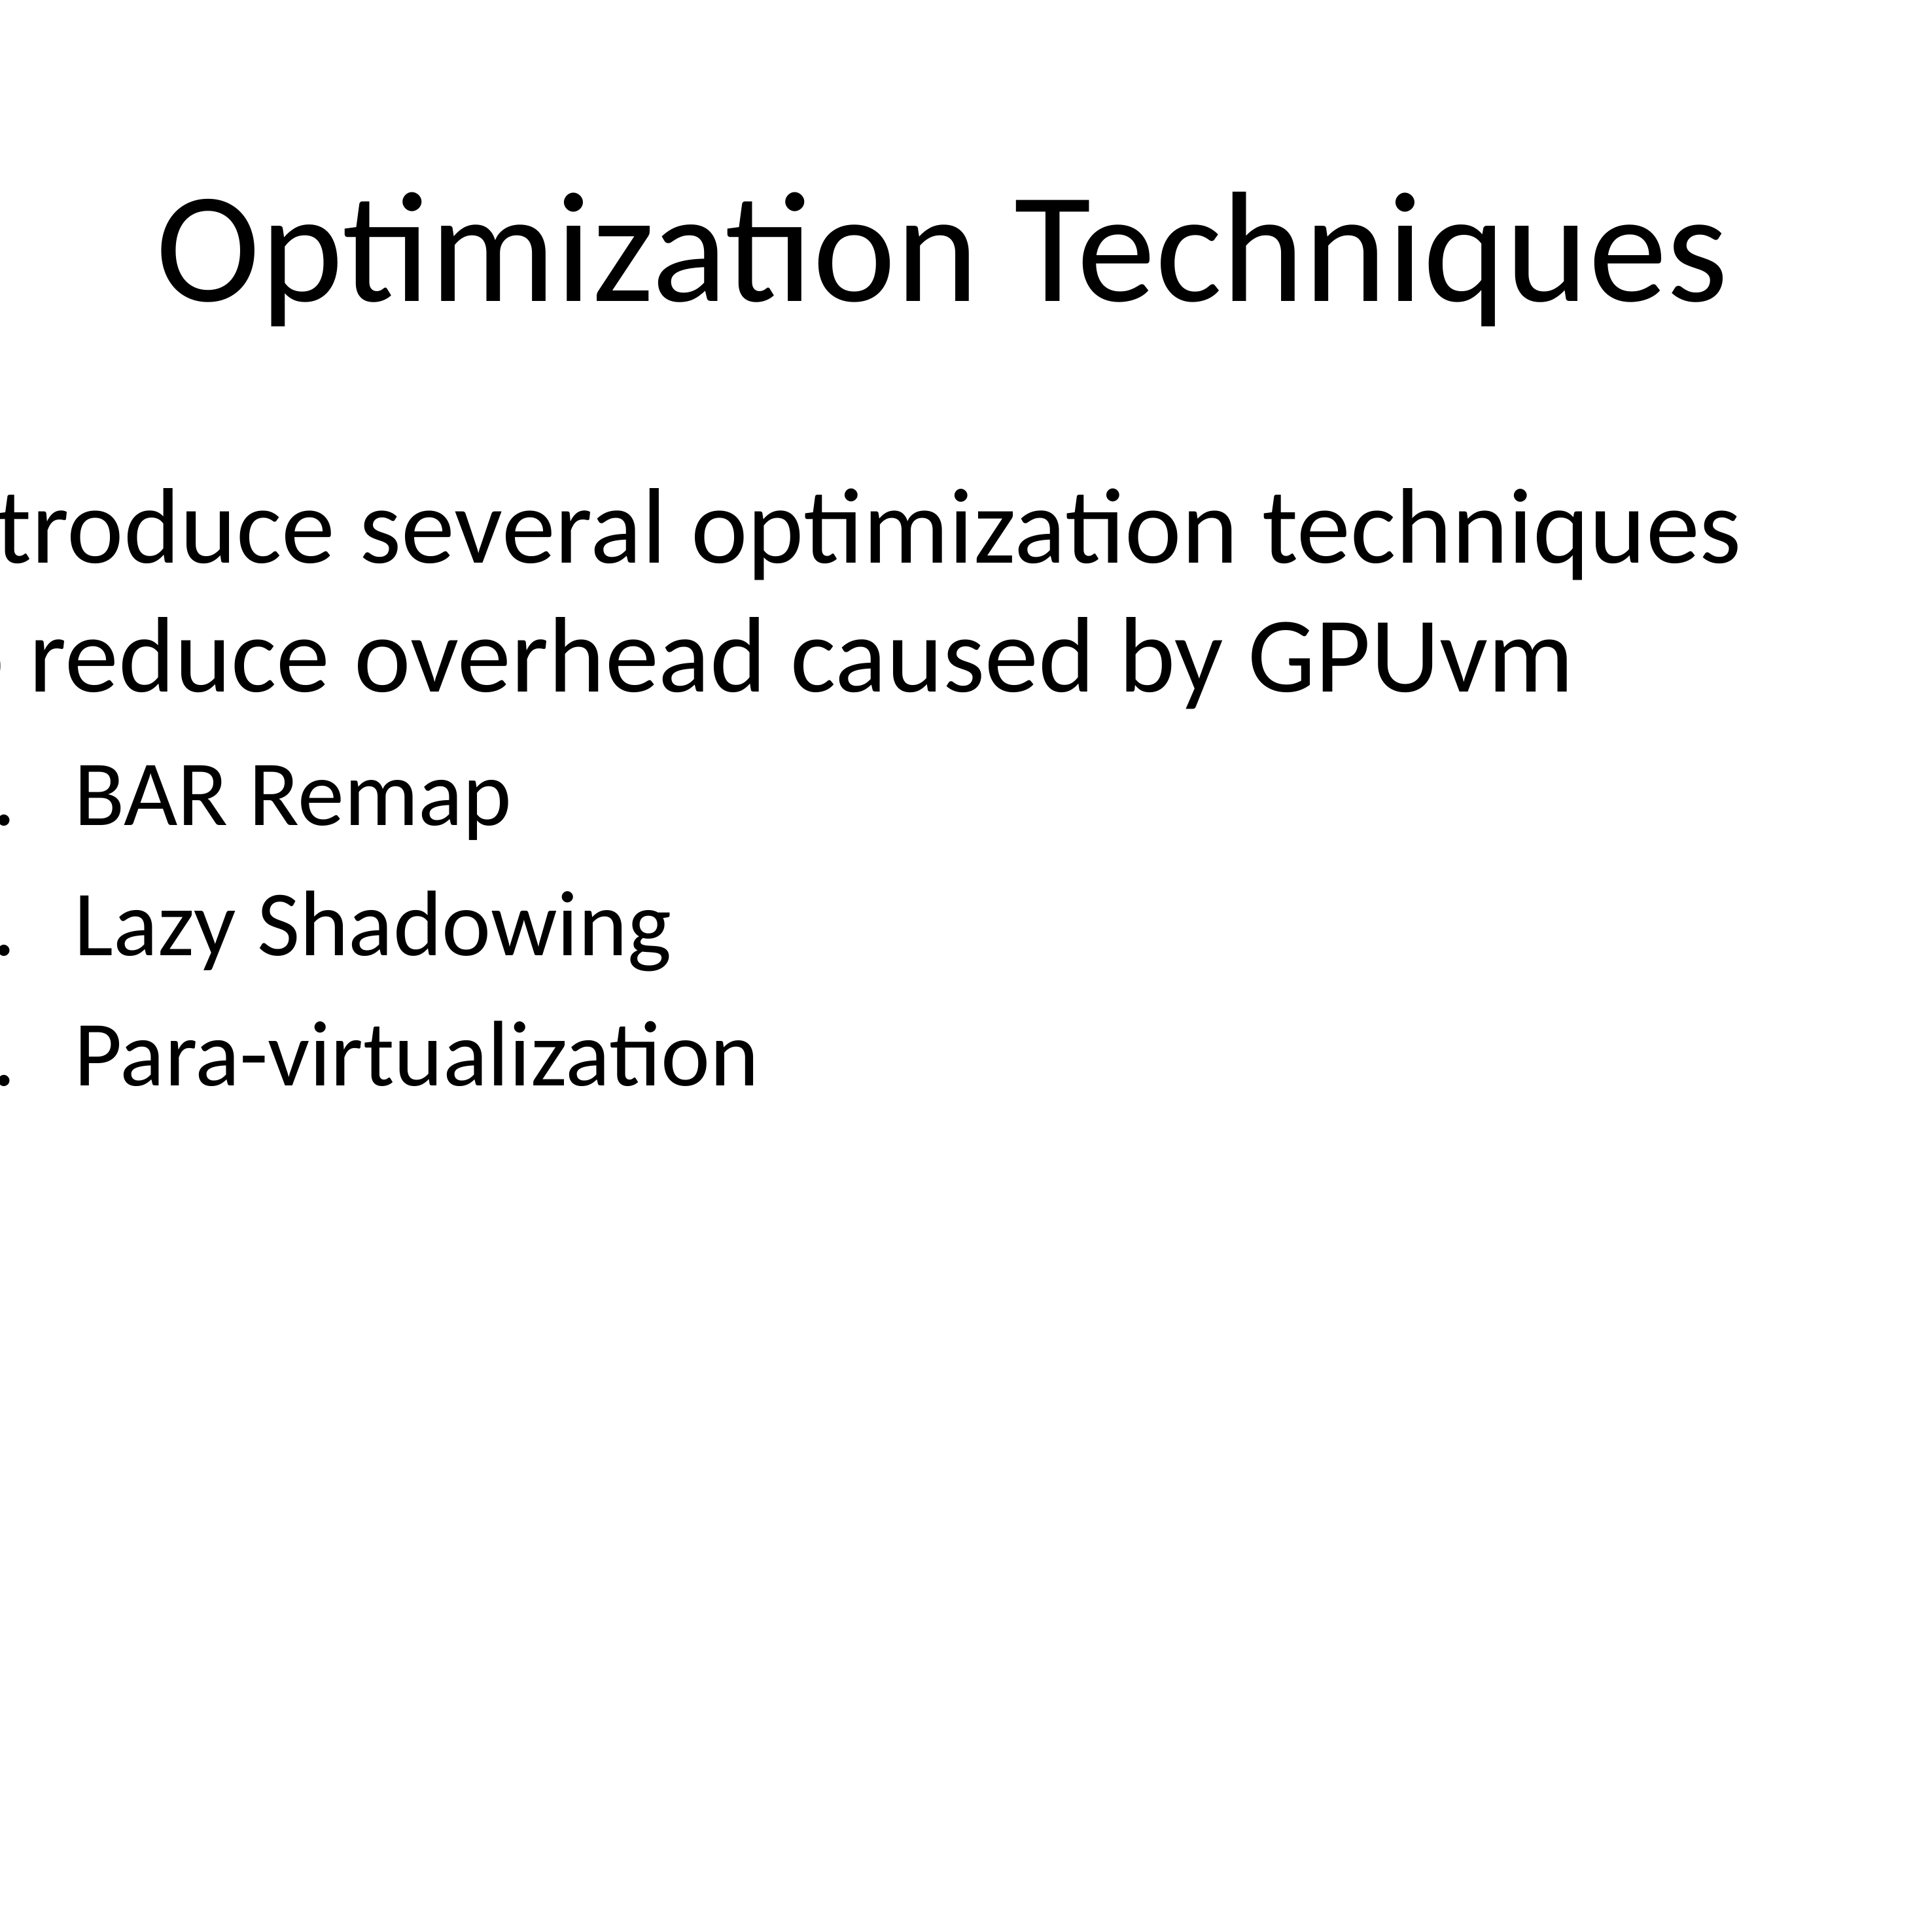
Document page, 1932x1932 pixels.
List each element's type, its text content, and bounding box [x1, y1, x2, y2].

list Introduce several optimization techniques to reduce overhead caused by GPUvm BAR Remap Lazy Shadowing Para-virtualization [0, 450, 1932, 1932]
title Optimization Techniques [96, 77, 1836, 400]
